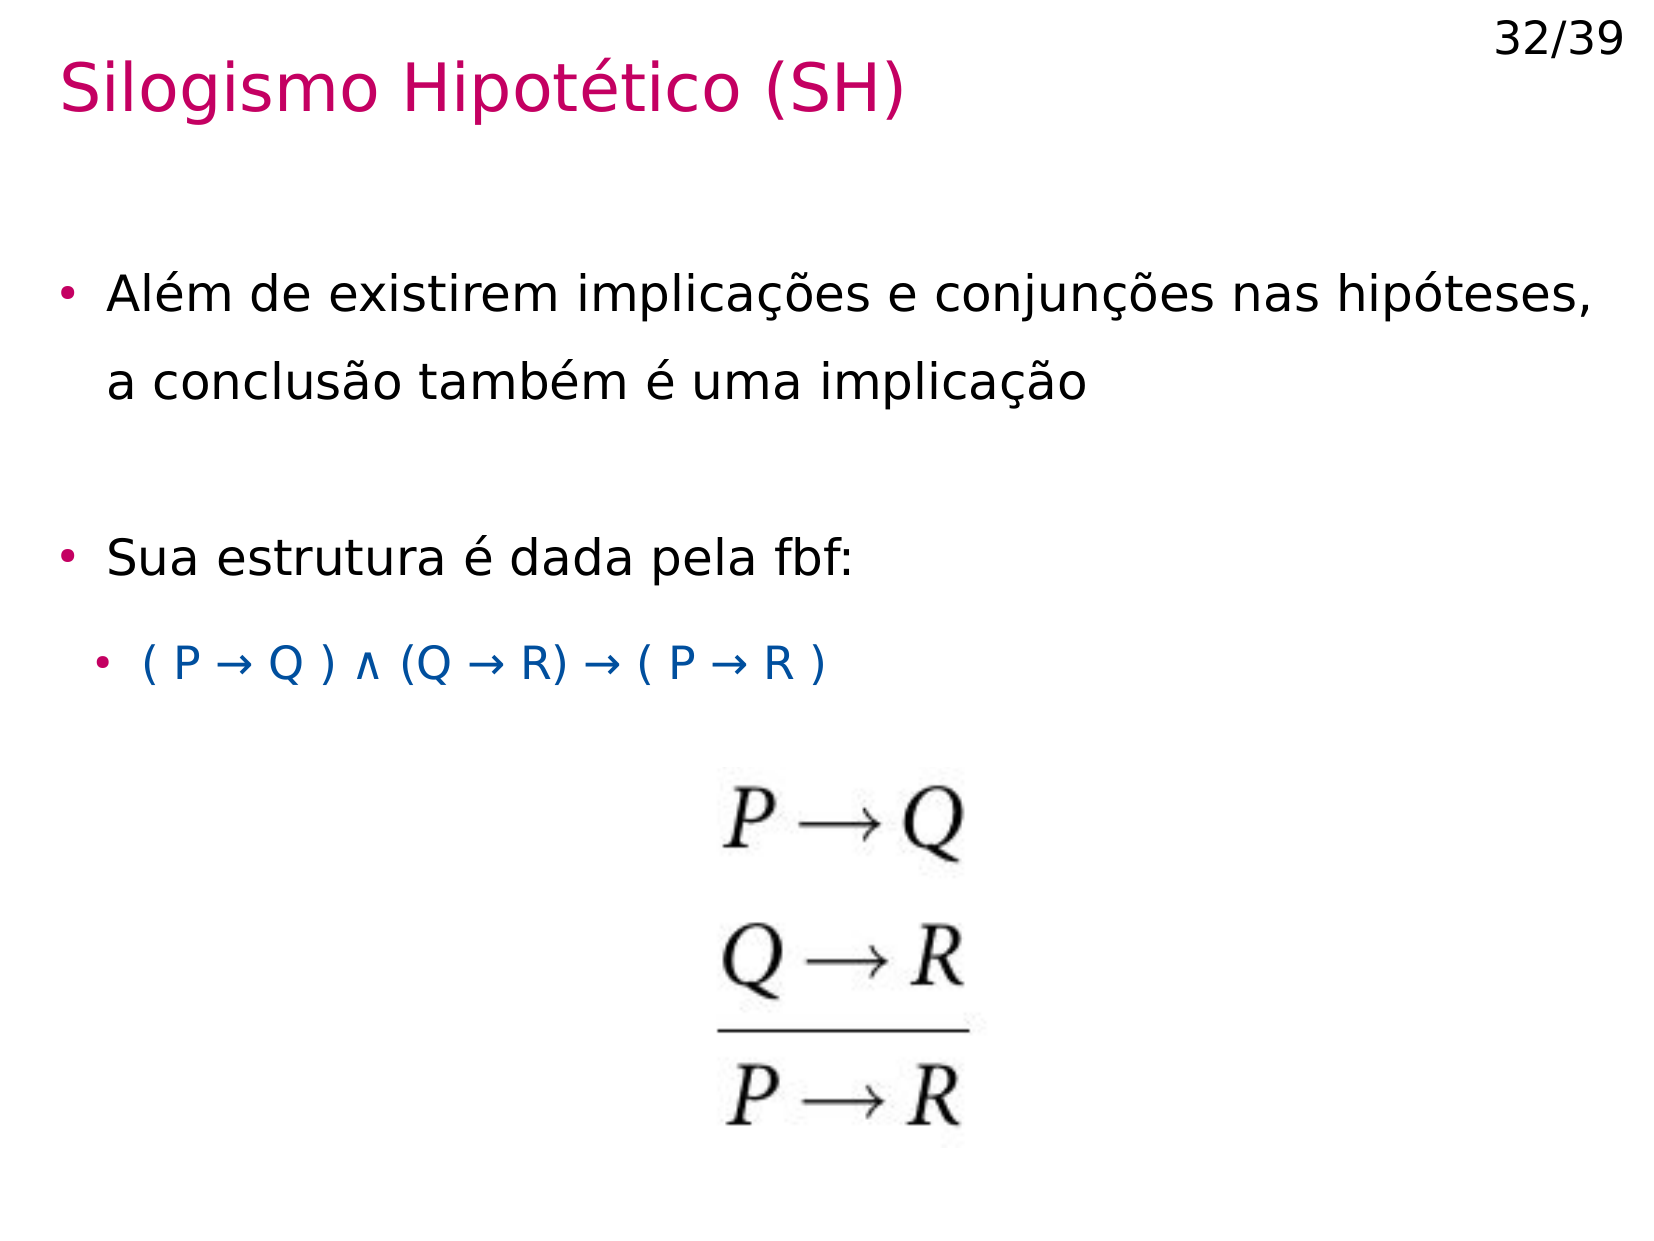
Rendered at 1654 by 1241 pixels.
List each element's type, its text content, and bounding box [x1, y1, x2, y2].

title Silogismo Hipotético (SH) [59, 29, 1595, 148]
picture [696, 767, 1004, 1148]
list Além de existirem implicações e conjunções nas hipóteses, a conclusão também é uma implicação Sua estrutura é dada pela fbf: ( P → Q ) ∧ (Q → R) → ( P → R ) [59, 236, 1625, 1211]
